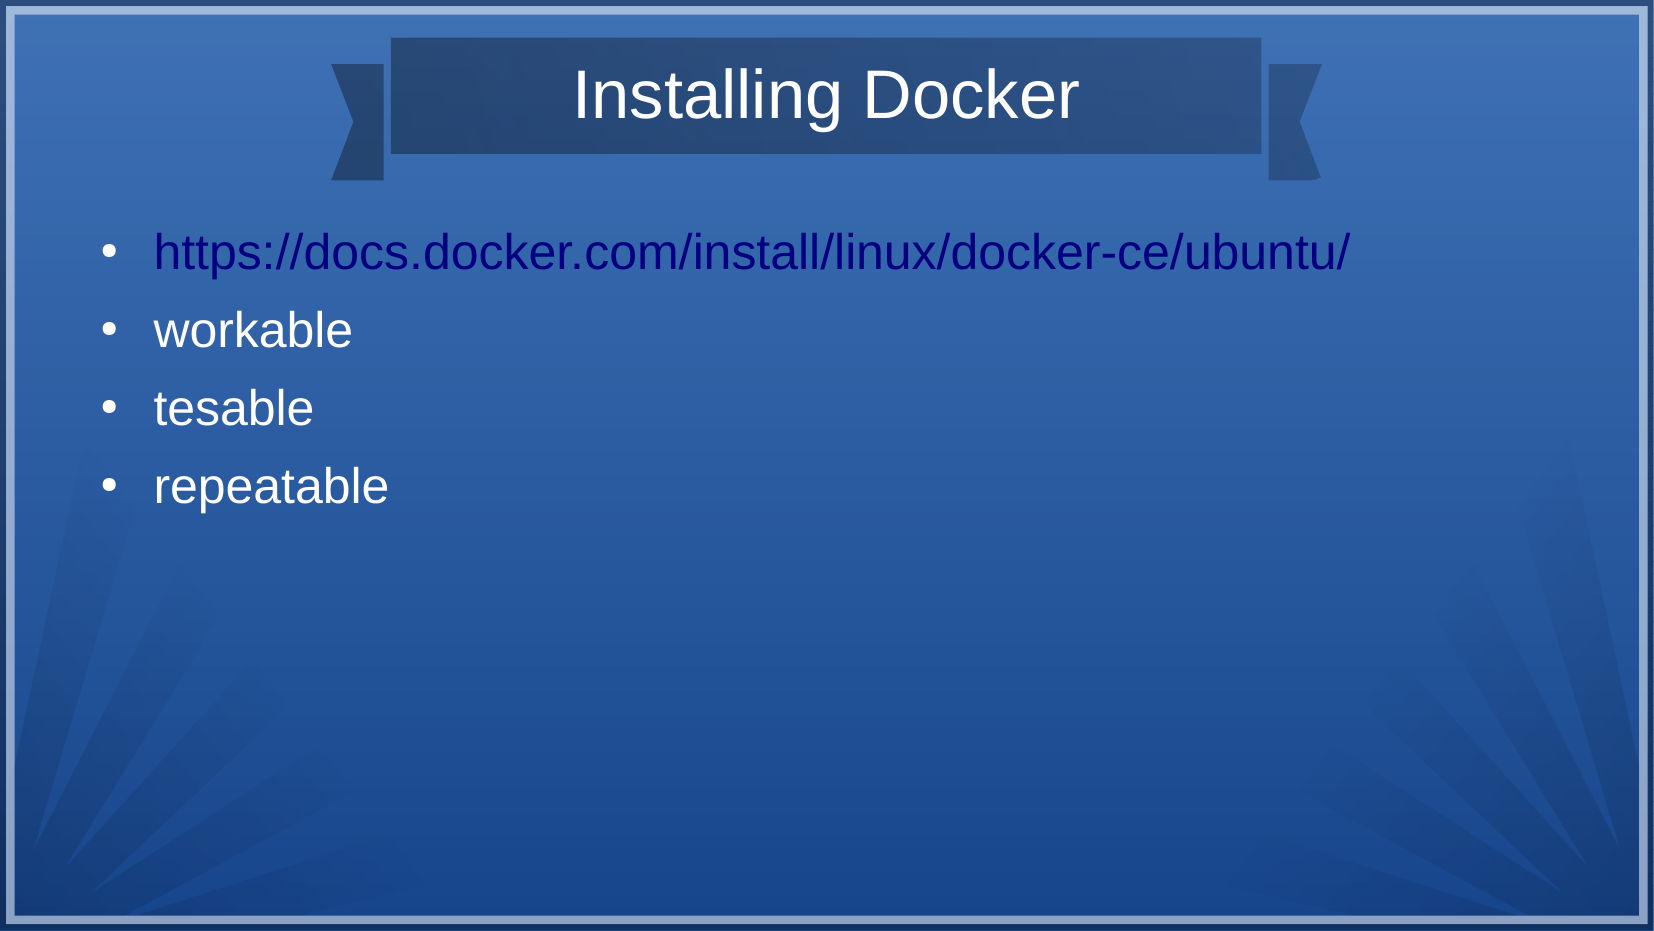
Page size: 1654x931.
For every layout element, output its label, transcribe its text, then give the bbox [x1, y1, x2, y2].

list https://docs.docker.com/install/linux/docker-ce/ubuntu/ workable tesable repeatable [82, 224, 1571, 848]
title Installing Docker [389, 35, 1264, 154]
